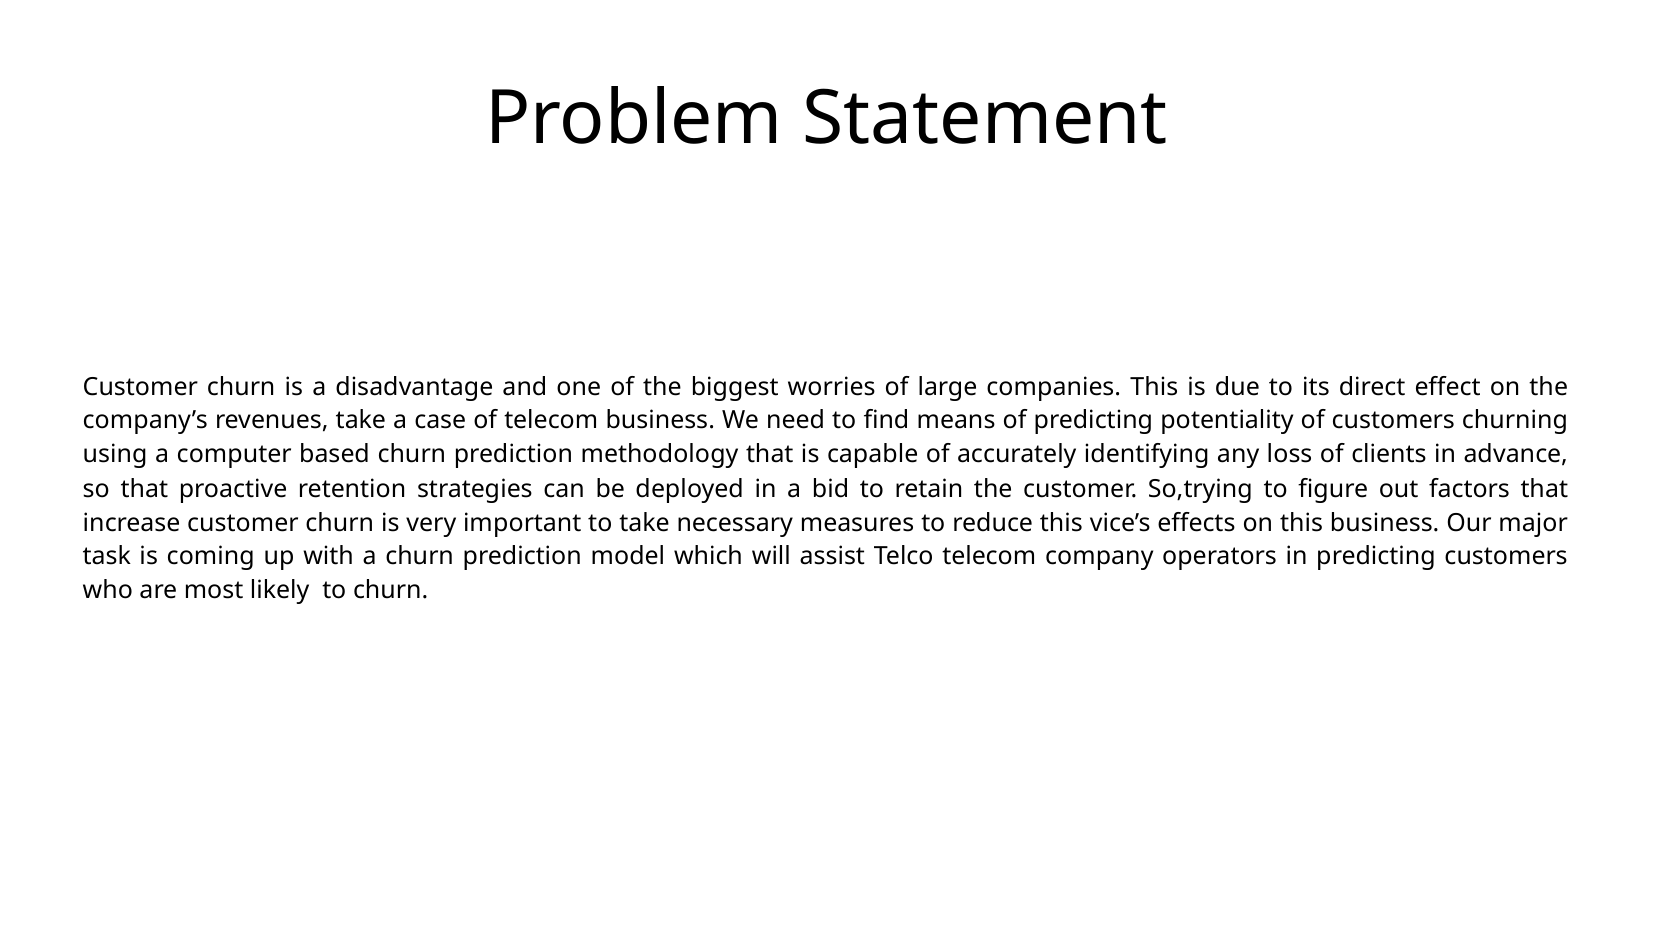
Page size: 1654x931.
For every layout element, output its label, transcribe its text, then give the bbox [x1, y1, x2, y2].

subtitle Customer churn is a disadvantage and one of the biggest worries of large companies. This is due to its direct effect on the company’s revenues, take a case of telecom business. We need to find means of predicting potentiality of customers churning using a computer based churn prediction methodology that is capable of accurately identifying any loss of clients in advance, so that proactive retention strategies can be deployed in a bid to retain the customer. So,trying to figure out factors that increase customer churn is very important to take necessary measures to reduce this vice’s effects on this business. Our major task is coming up with a churn prediction model which will assist Telco telecom company operators in predicting customers who are most likely to churn. [82, 217, 1571, 757]
title Problem Statement [82, 37, 1571, 193]
